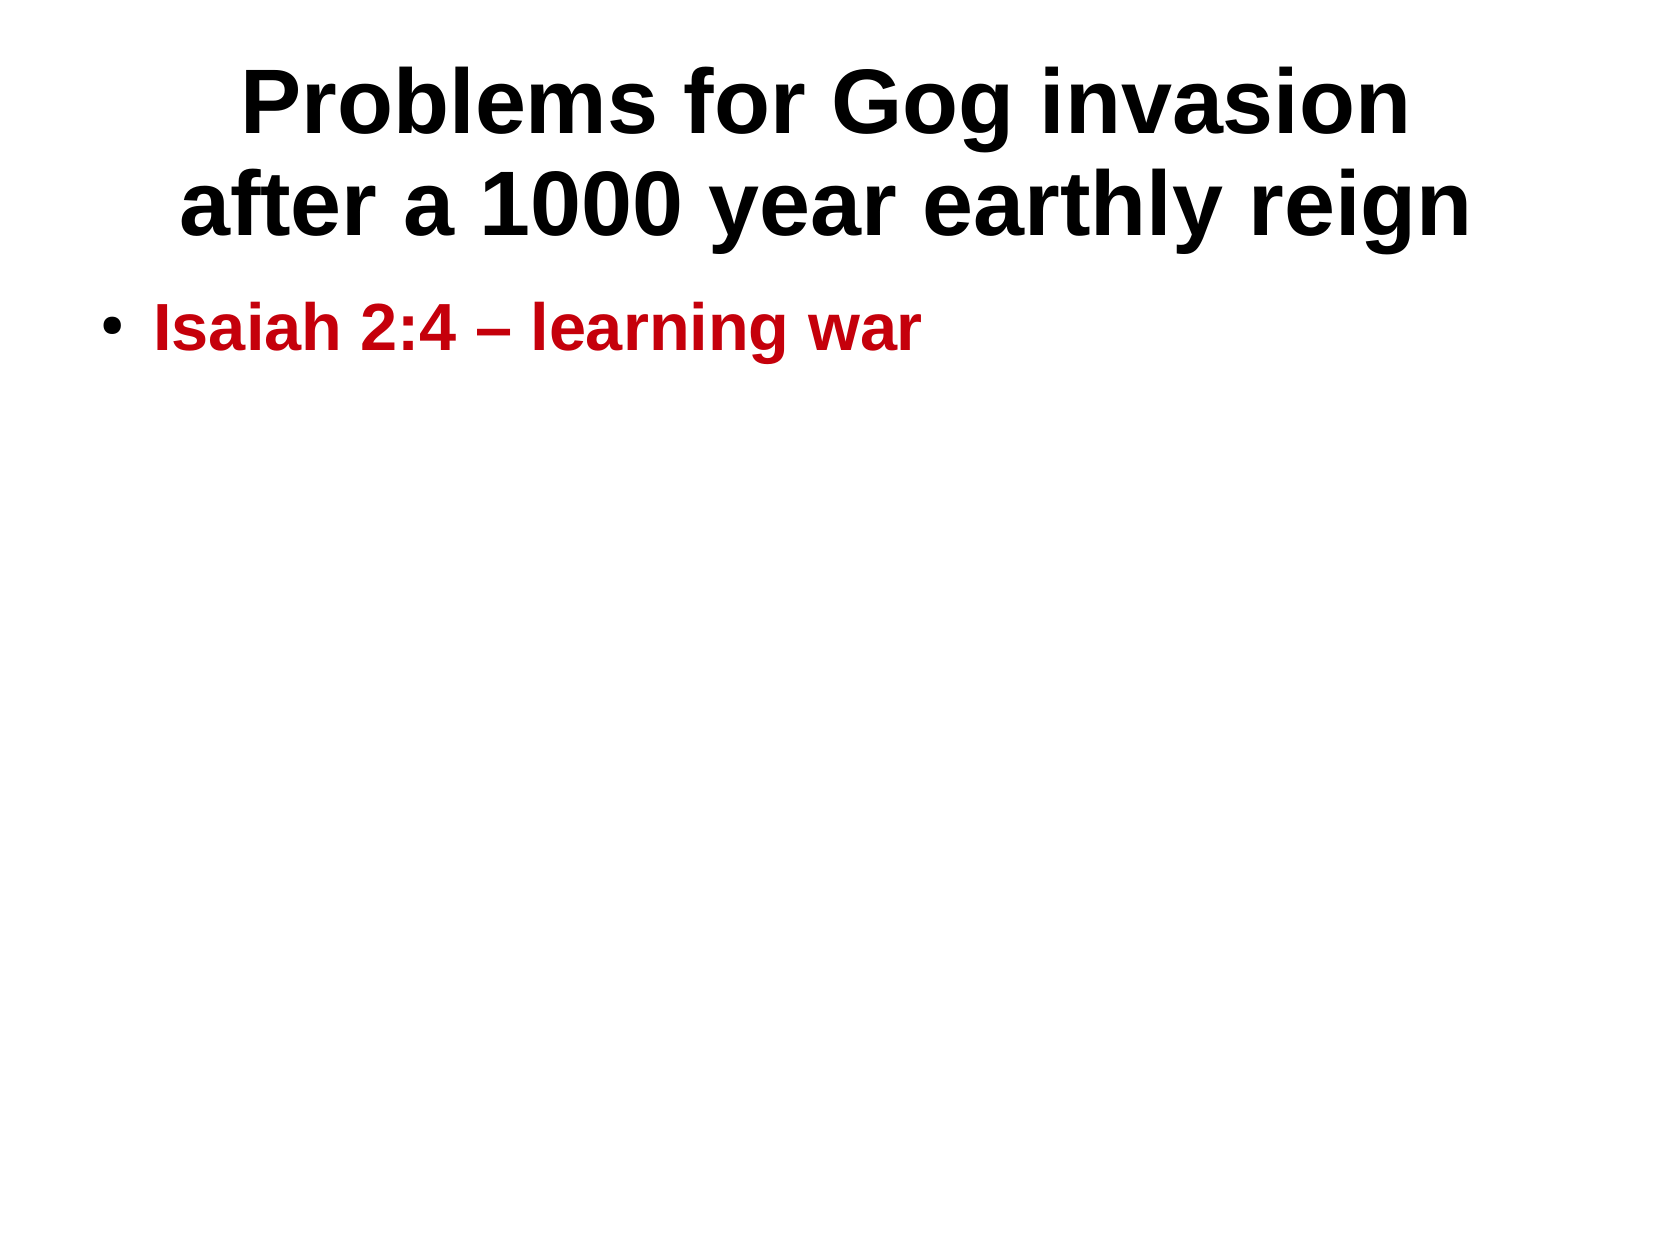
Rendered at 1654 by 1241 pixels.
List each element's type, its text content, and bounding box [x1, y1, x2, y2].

title Problems for Gog invasion after a 1000 year earthly reign [82, 49, 1571, 257]
list Isaiah 2:4 – learning war [82, 290, 1571, 1109]
